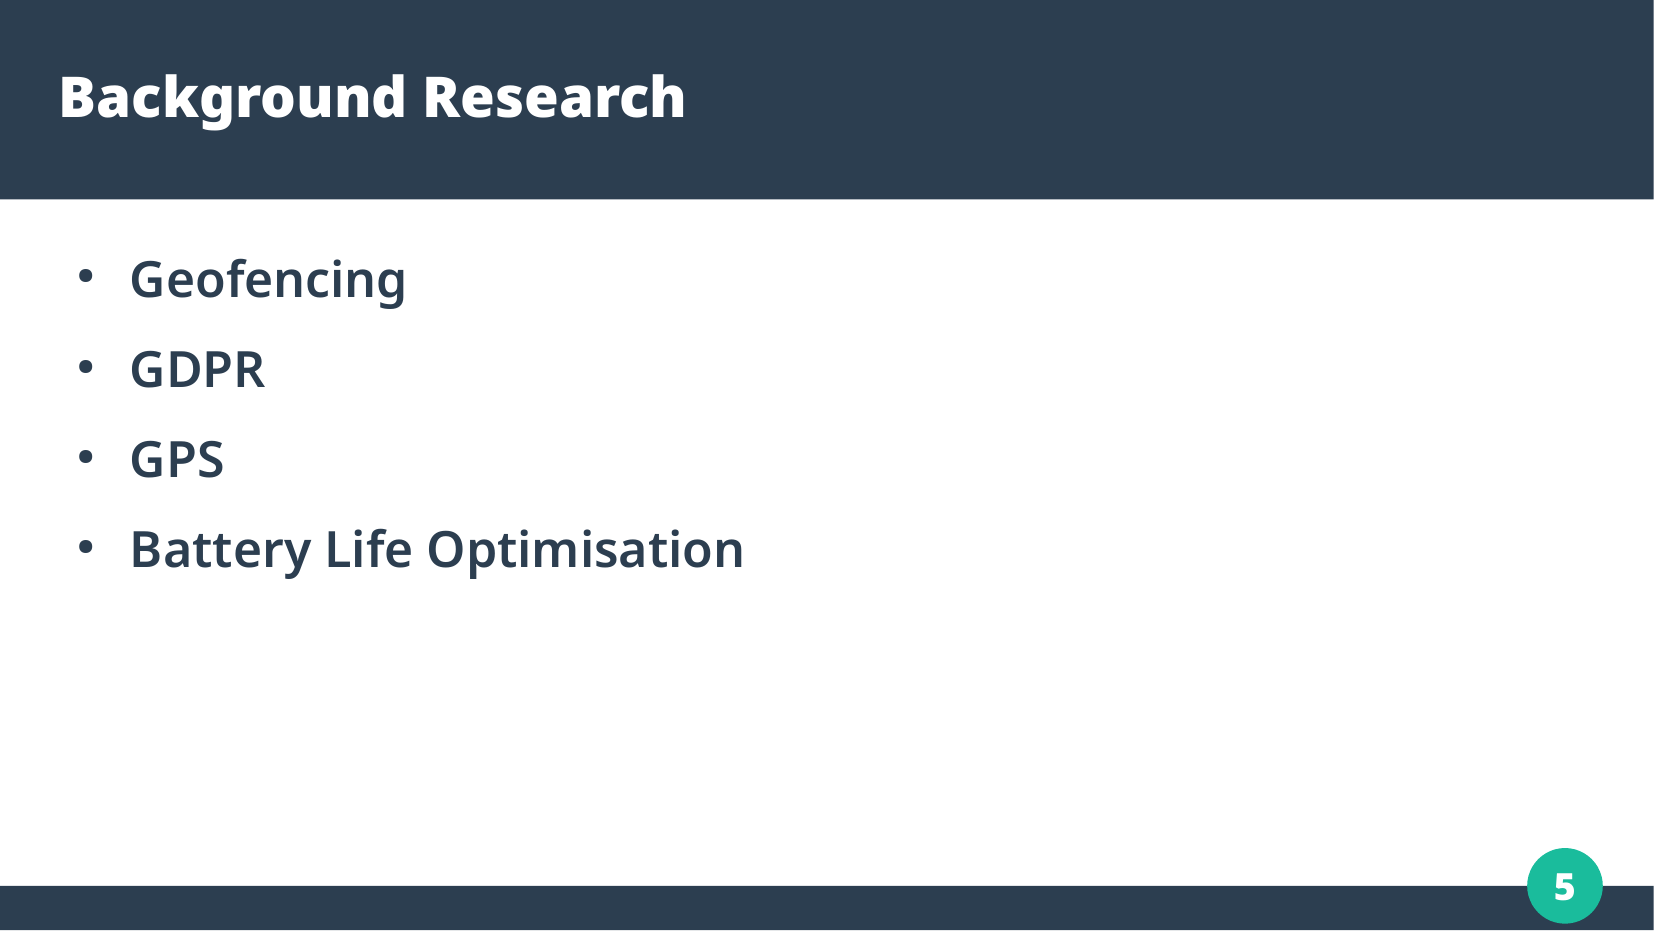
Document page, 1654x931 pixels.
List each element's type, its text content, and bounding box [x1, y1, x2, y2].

title Background Research [59, 37, 1595, 155]
list Geofencing GDPR GPS Battery Life Optimisation [59, 243, 1595, 864]
